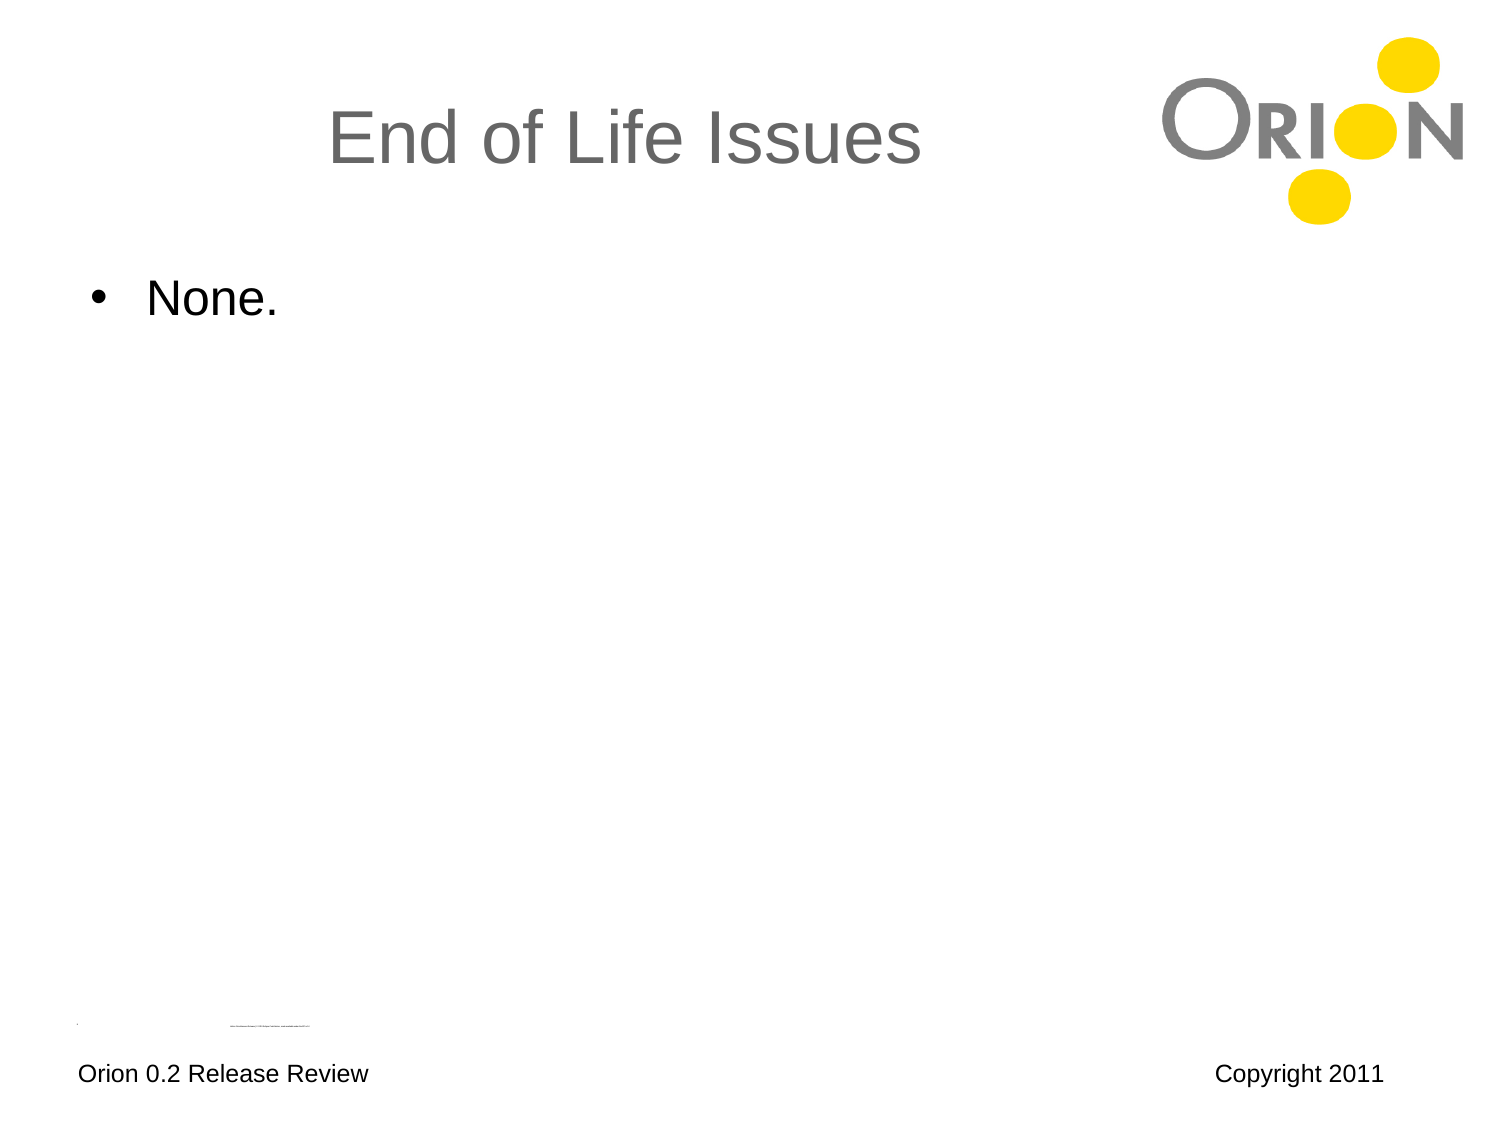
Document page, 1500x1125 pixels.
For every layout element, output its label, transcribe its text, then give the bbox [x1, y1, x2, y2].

picture [1162, 37, 1463, 225]
title End of Life Issues [74, 45, 1176, 233]
list None. [75, 262, 1426, 1006]
